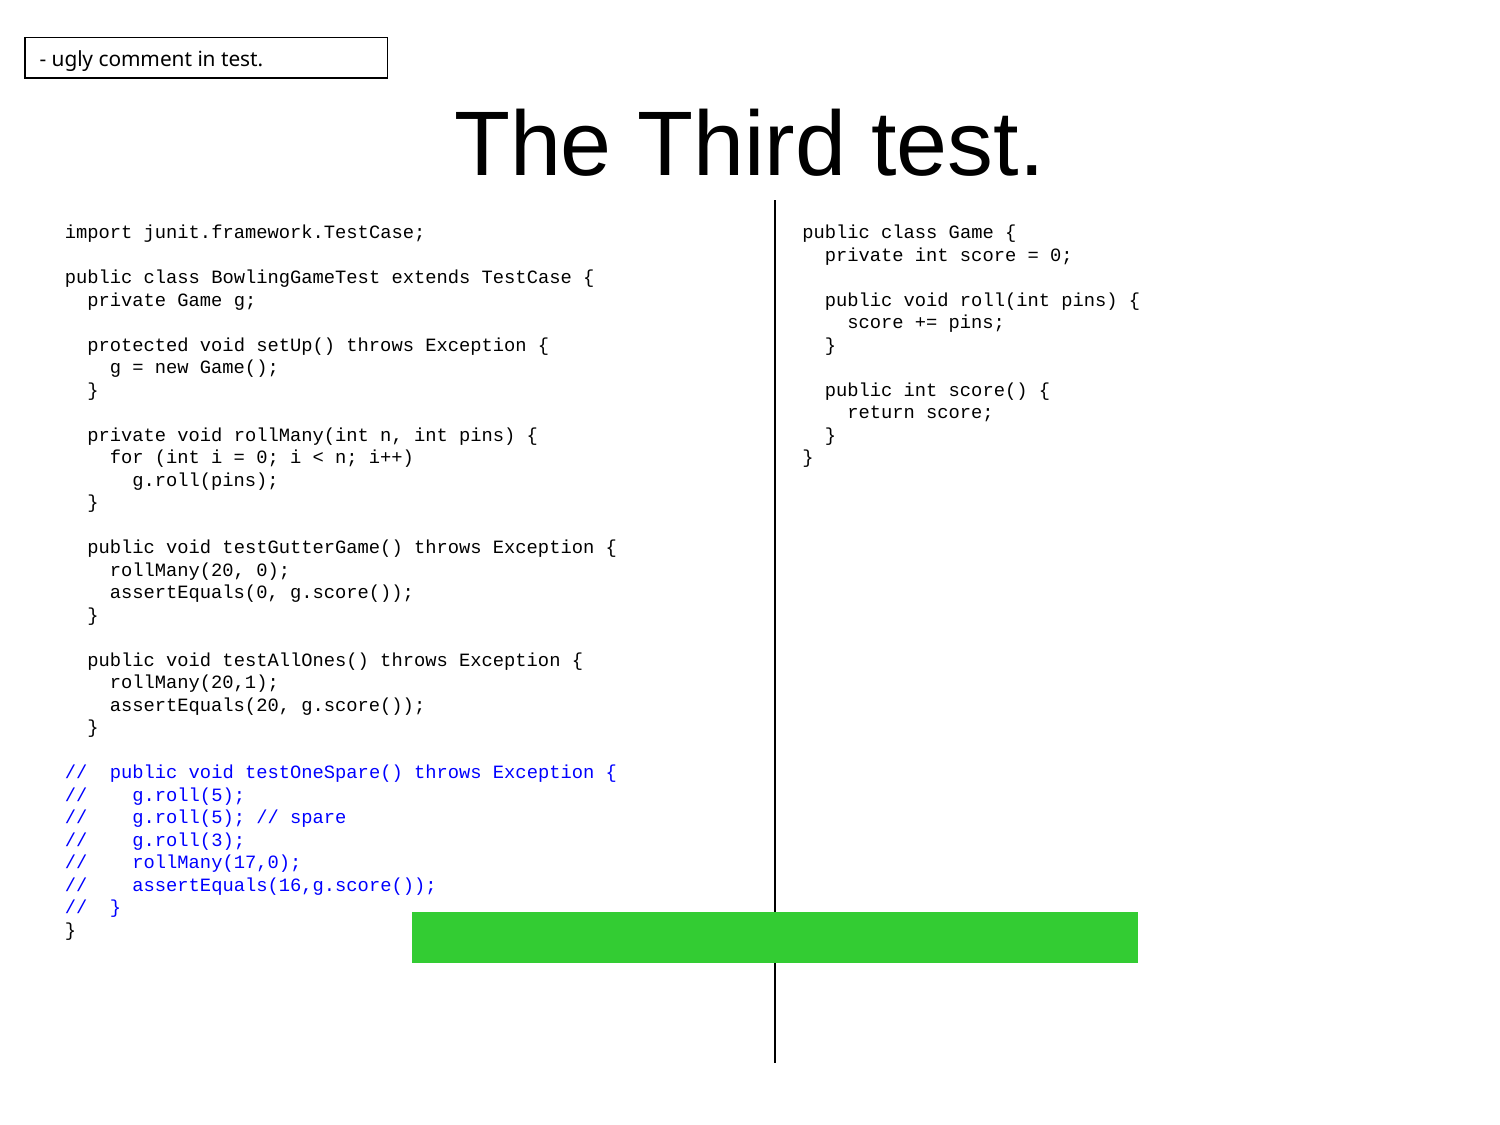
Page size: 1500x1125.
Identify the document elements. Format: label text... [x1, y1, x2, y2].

text_box [412, 912, 1138, 963]
text_box public class Game { private int score = 0; public void roll(int pins) { score += pins; } public int score() { return score; } } [787, 212, 1451, 498]
text_box import junit.framework.TestCase; public class BowlingGameTest extends TestCase { private Game g; protected void setUp() throws Exception { g = new Game(); } private void rollMany(int n, int pins) { for (int i = 0; i < n; i++) g.roll(pins); } public void testGutterGame() throws Exception { rollMany(20, 0); assertEquals(0, g.score()); } public void testAllOnes() throws Exception { rollMany(20,1); assertEquals(20, g.score()); } // public void testOneSpare() throws Exception { // g.roll(5); // g.roll(5); // spare // g.roll(3); // rollMany(17,0); // assertEquals(16,g.score()); // } } [50, 212, 713, 948]
title The Third test. [75, 45, 1426, 233]
text_box - ugly comment in test. [24, 37, 388, 78]
